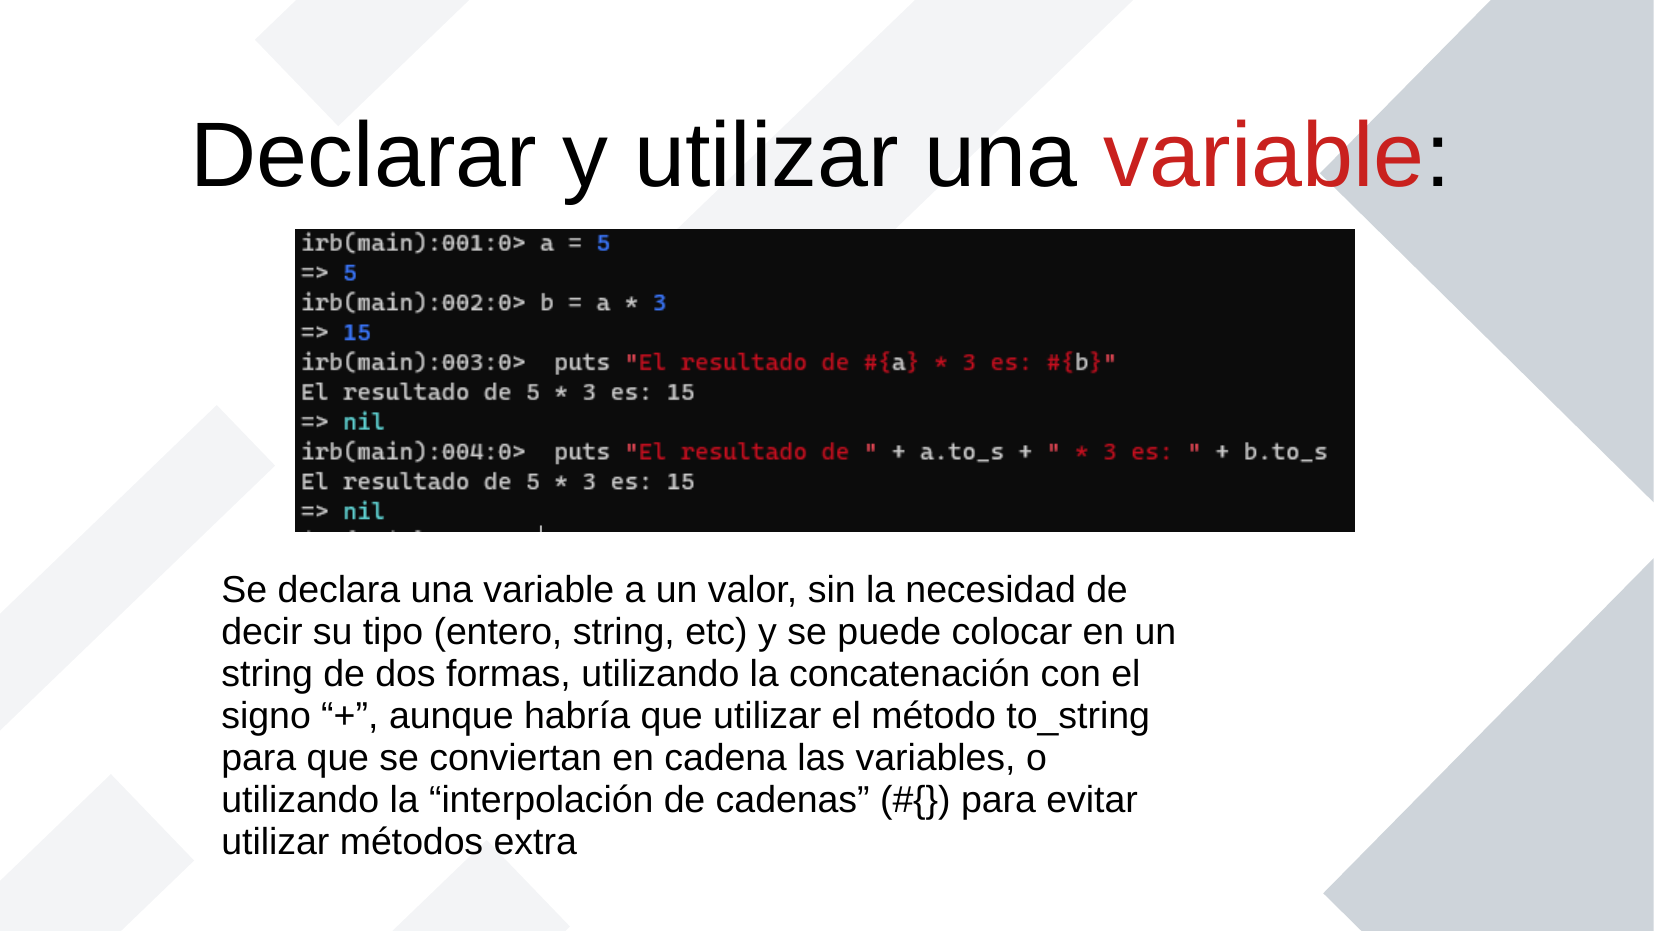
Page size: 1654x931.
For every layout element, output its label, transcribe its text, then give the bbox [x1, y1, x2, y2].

title Declarar y utilizar una variable: [76, 76, 1565, 233]
text_box Se declara una variable a un valor, sin la necesidad de decir su tipo (entero, string, etc) y se puede colocar en un string de dos formas, utilizando la concatenación con el signo “+”, aunque habría que utilizar el método to_string para que se conviertan en cadena las variables, o utilizando la “interpolación de cadenas” (#{}) para evitar utilizar métodos extra [206, 561, 1211, 931]
picture [295, 229, 1355, 532]
